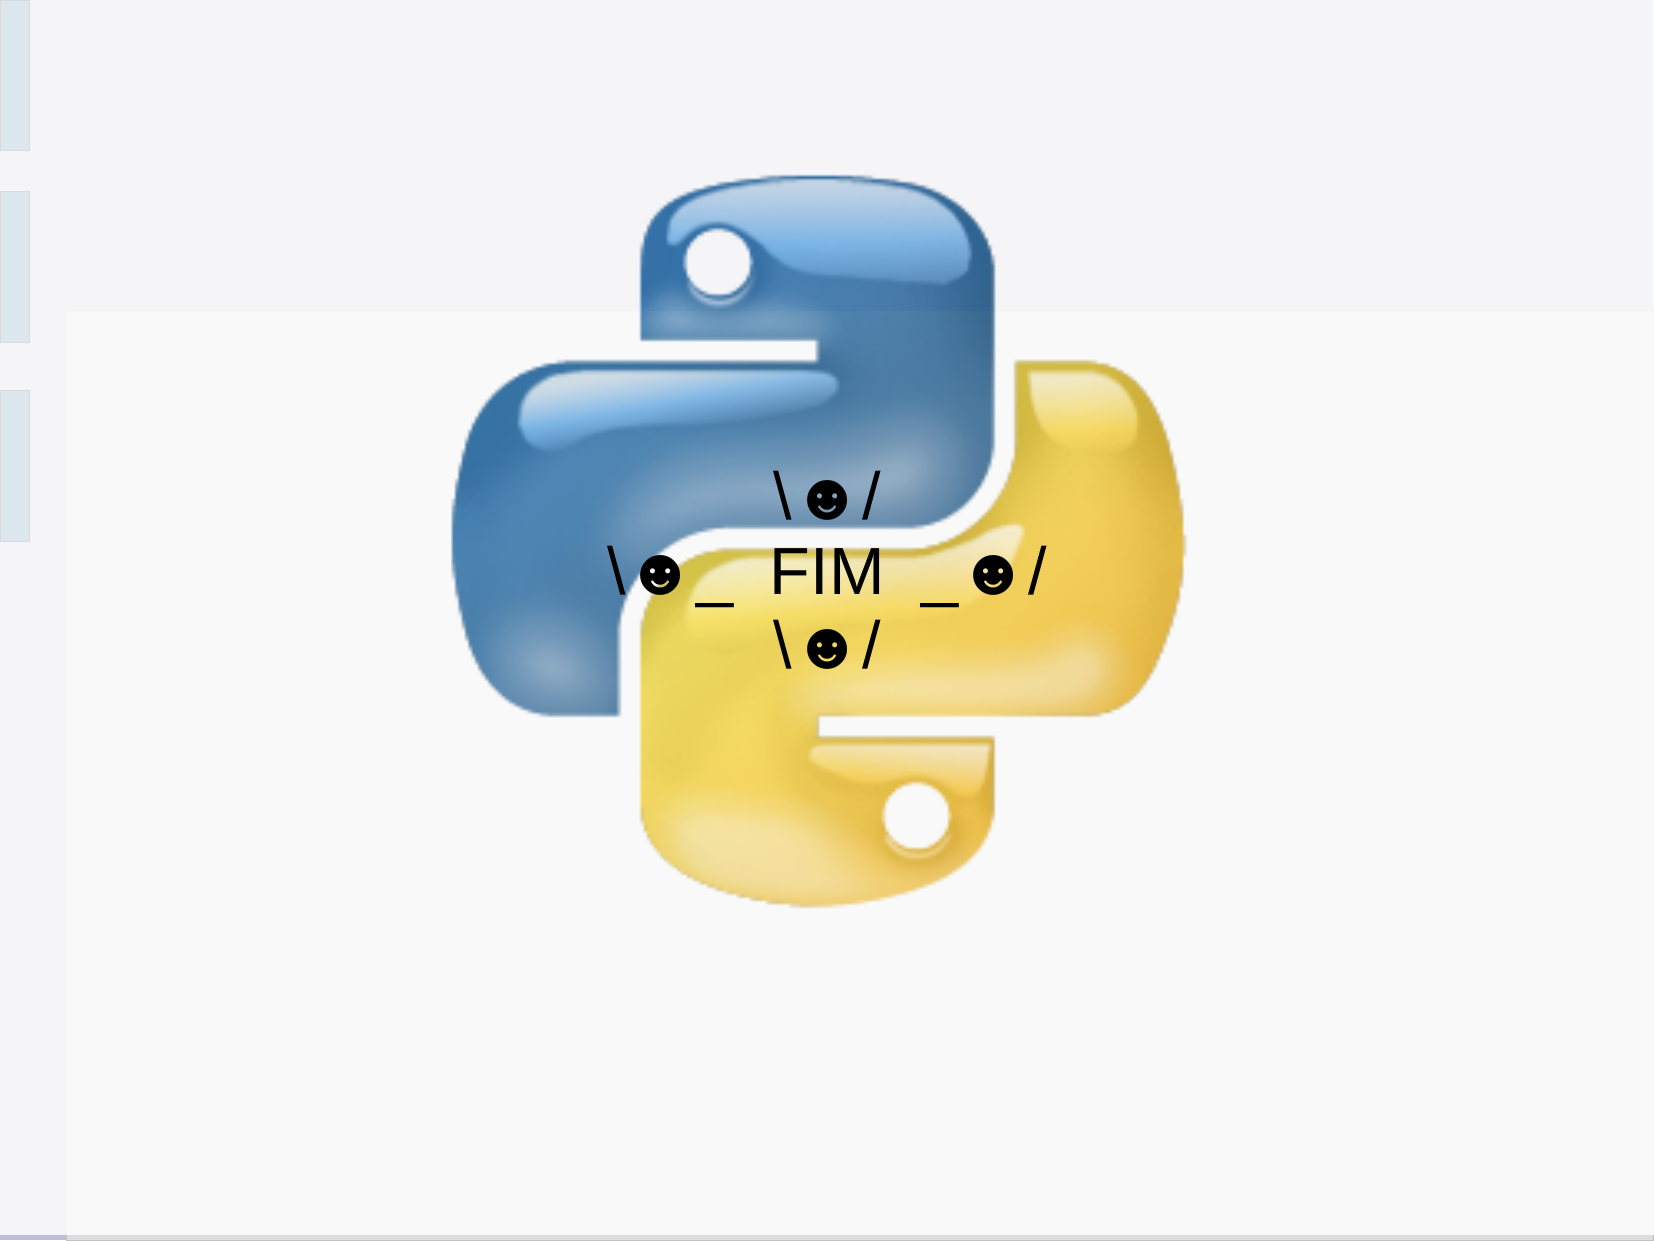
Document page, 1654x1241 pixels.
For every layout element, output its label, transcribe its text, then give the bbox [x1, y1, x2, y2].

picture [0, 0, 1654, 1235]
subtitle \☻/ \☻_ FIM _☻/ \☻/ [121, 98, 1534, 1119]
